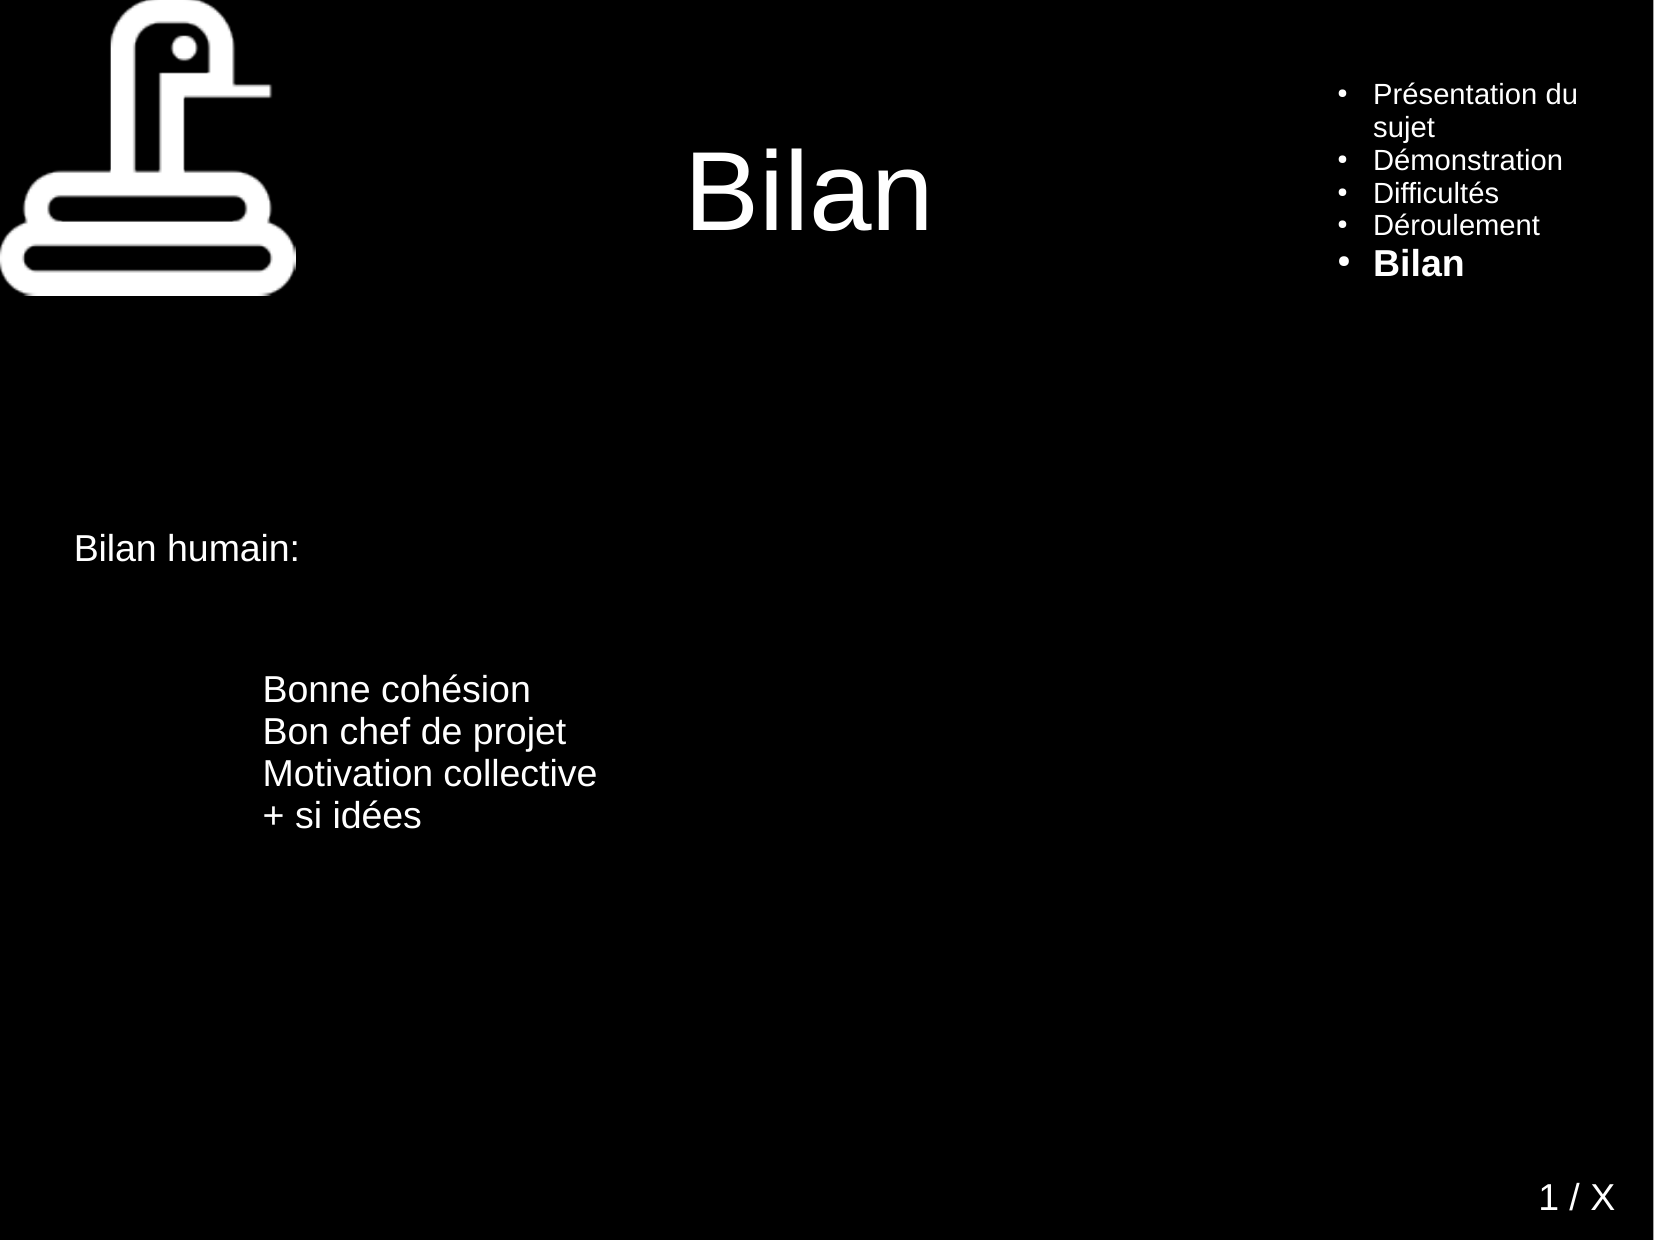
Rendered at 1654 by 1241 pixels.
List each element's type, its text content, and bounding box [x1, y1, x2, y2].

text_box 1 / X [1523, 1169, 1654, 1241]
picture [0, 0, 296, 296]
text_box Présentation du sujet Démonstration Difficultés Déroulement Bilan [1322, 70, 1654, 334]
text_box Bonne cohésion Bon chef de projet Motivation collective + si idées [248, 661, 1560, 845]
title Bilan [295, 88, 1323, 296]
text_box Bilan humain: [59, 519, 863, 577]
